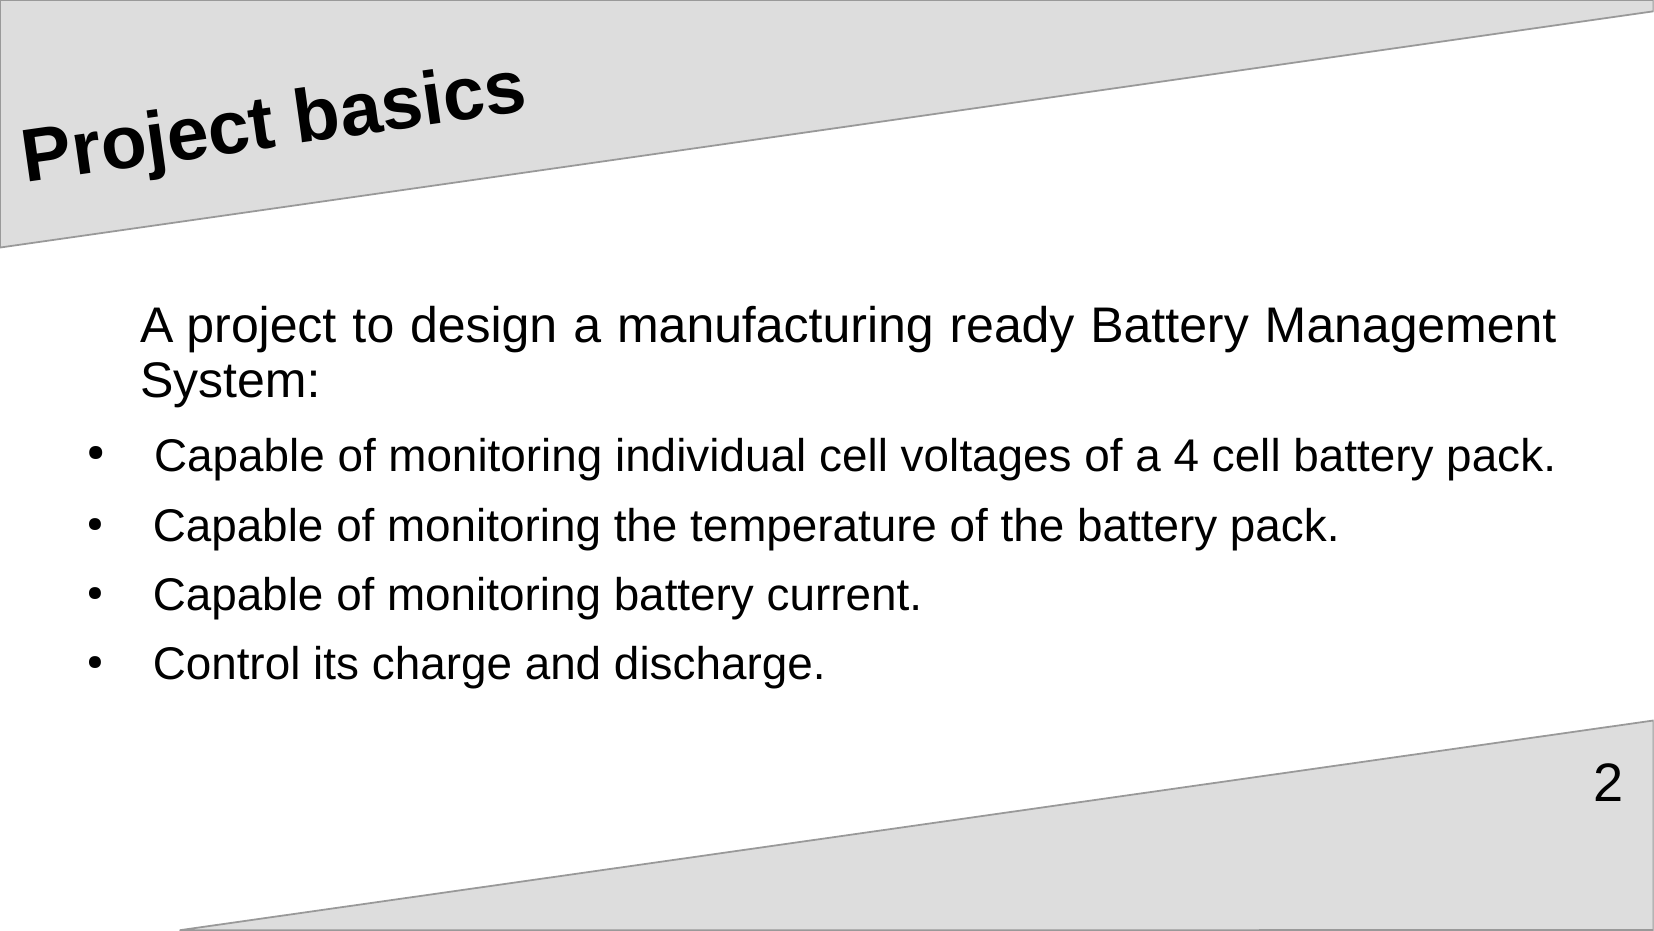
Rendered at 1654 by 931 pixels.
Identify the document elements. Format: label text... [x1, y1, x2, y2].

list A project to design a manufacturing ready Battery Management System: Capable of monitoring individual cell voltages of a 4 cell battery pack. Capable of monitoring the temperature of the battery pack. Capable of monitoring battery current. Control its charge and discharge. [69, 296, 1558, 837]
title Project basics [11, 0, 1495, 235]
